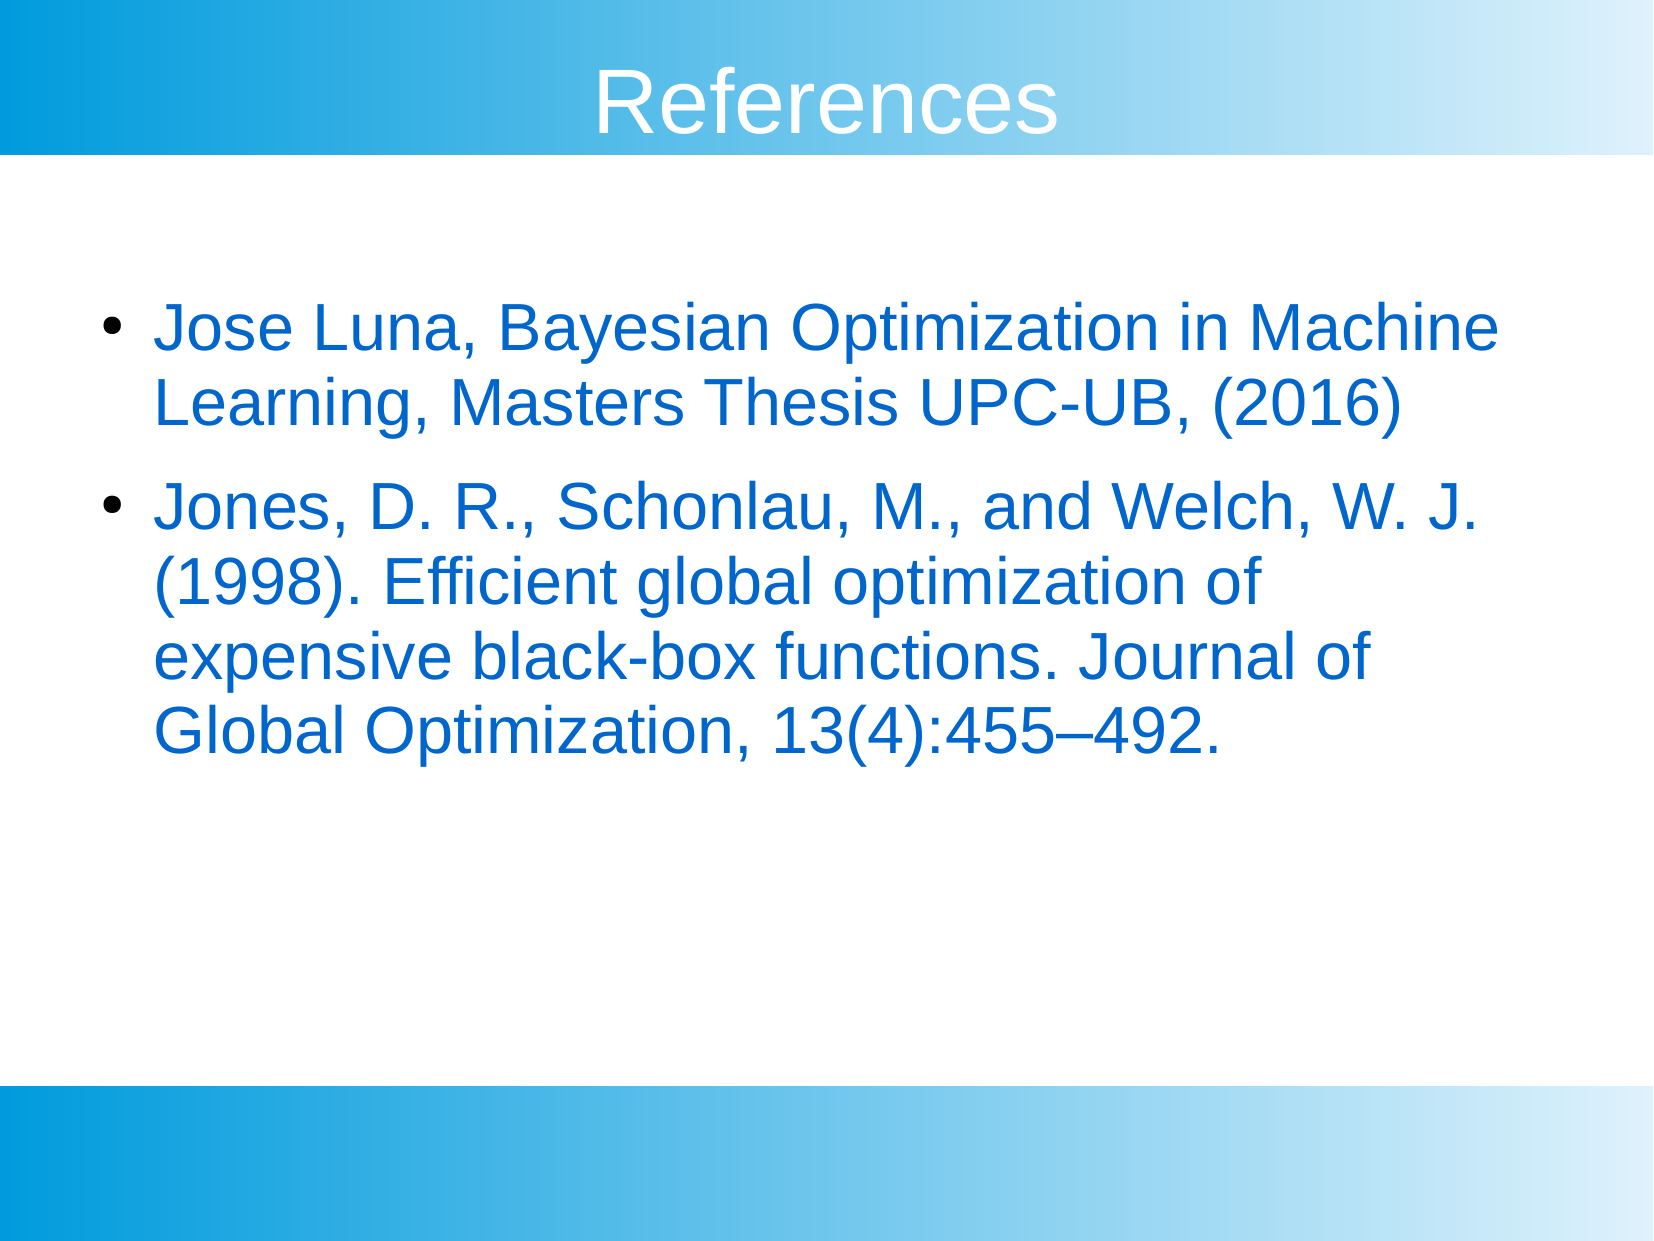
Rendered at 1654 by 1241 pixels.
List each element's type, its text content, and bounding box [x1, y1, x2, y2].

list Jose Luna, Bayesian Optimization in Machine Learning, Masters Thesis UPC-UB, (2016) Jones, D. R., Schonlau, M., and Welch, W. J. (1998). Efficient global optimization of expensive black-box functions. Journal of Global Optimization, 13(4):455–492. [82, 290, 1571, 1010]
title References [82, 49, 1571, 155]
